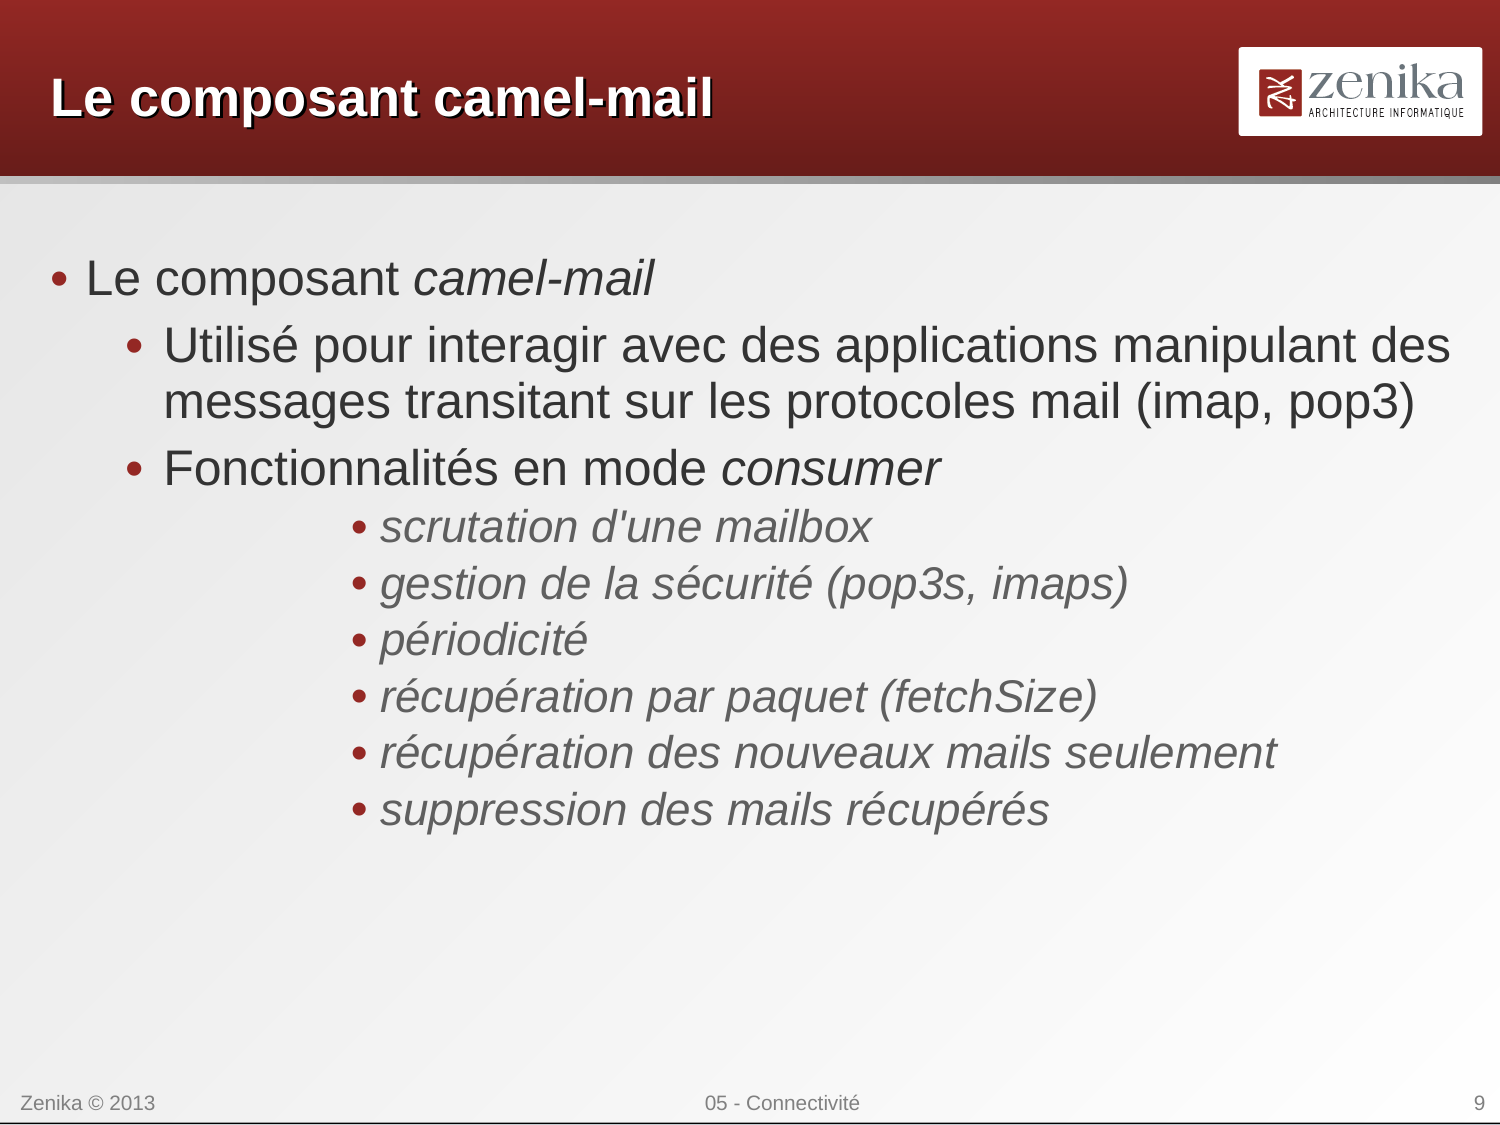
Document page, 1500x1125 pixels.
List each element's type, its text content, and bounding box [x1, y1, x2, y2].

title Le composant camel-mail [50, 22, 1206, 172]
list Le composant camel-mail Utilisé pour interagir avec des applications manipulant des messages transitant sur les protocoles mail (imap, pop3) Fonctionnalités en mode consumer scrutation d'une mailbox gestion de la sécurité (pop3s, imaps) périodicité récupération par paquet (fetchSize) récupération des nouveaux mails seulement suppression des mails récupérés [50, 250, 1477, 1064]
picture [1257, 58, 1464, 125]
